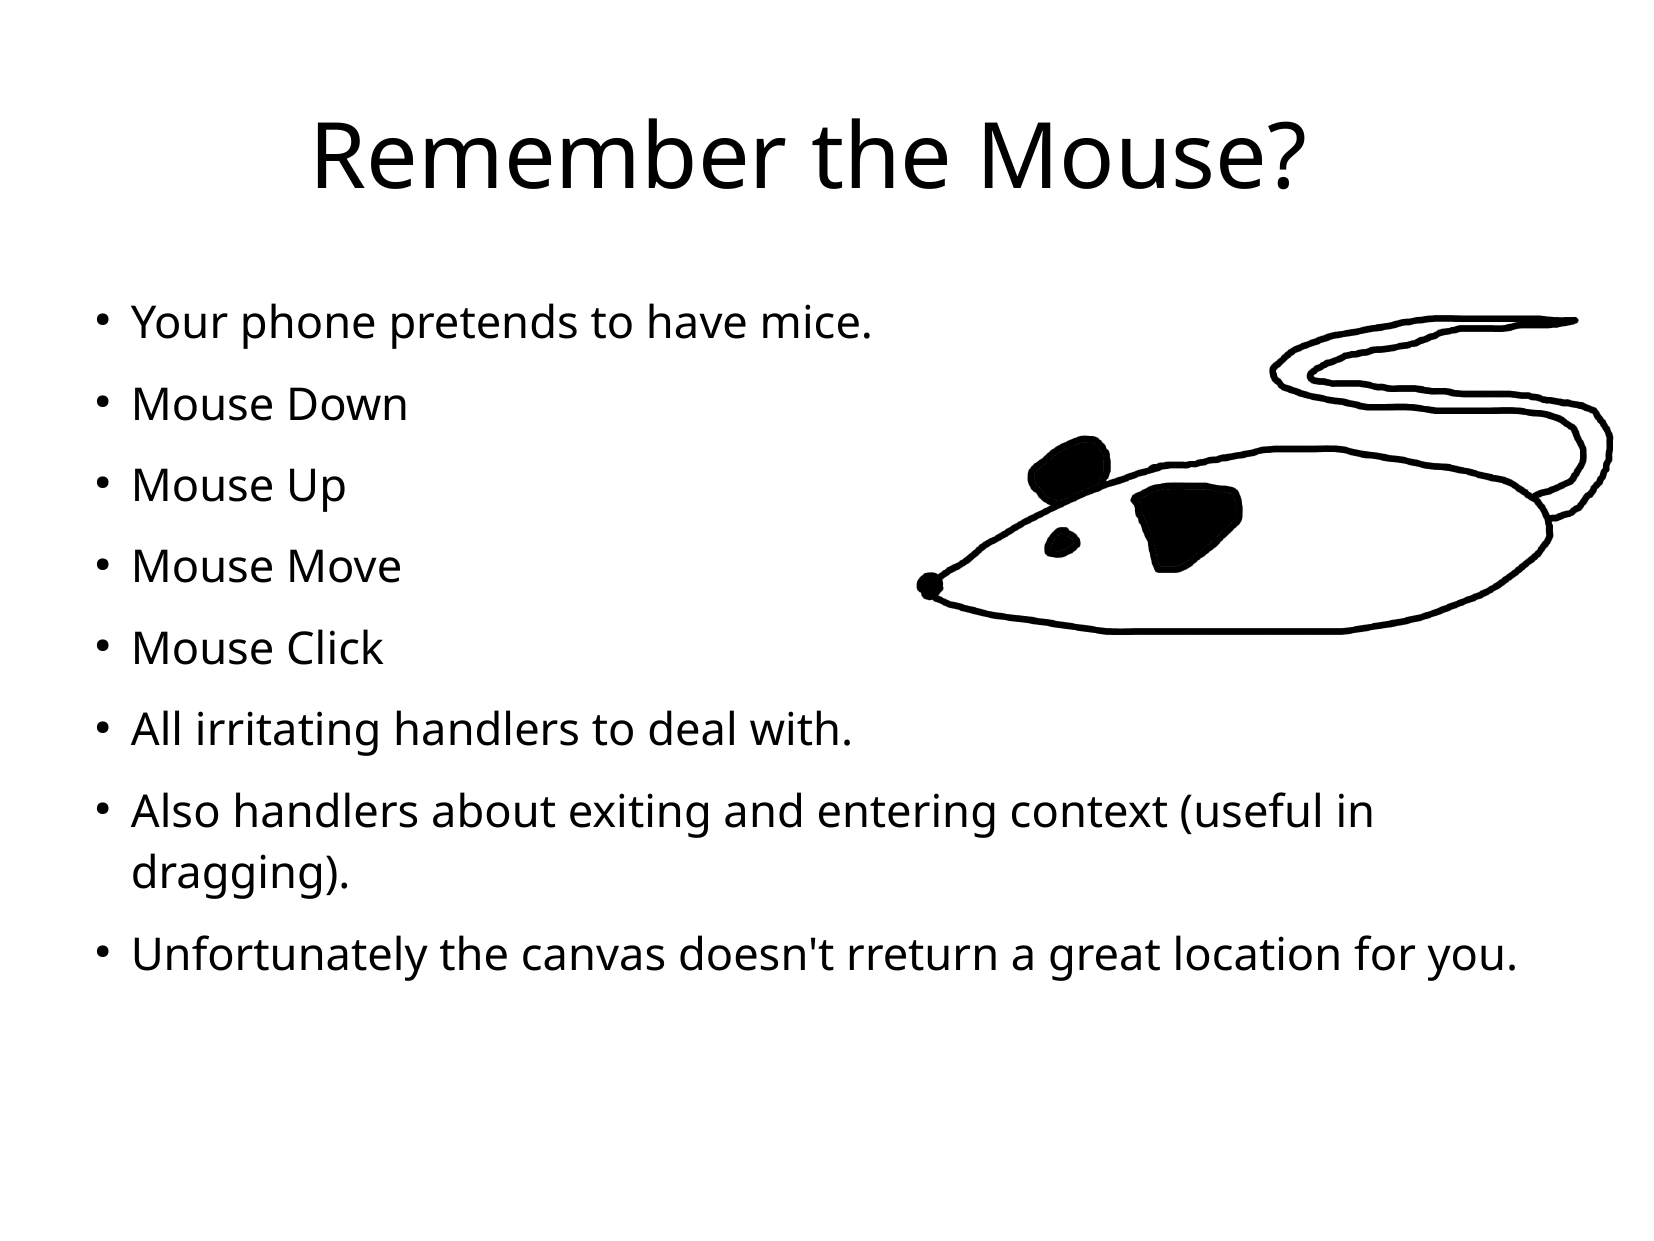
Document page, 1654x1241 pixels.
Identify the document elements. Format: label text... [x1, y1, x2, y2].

picture [909, 295, 1618, 653]
title Remember the Mouse? [82, 49, 1571, 257]
list Your phone pretends to have mice. Mouse Down Mouse Up Mouse Move Mouse Click All irritating handlers to deal with. Also handlers about exiting and entering context (useful in dragging). Unfortunately the canvas doesn't rreturn a great location for you. [82, 290, 1538, 1010]
